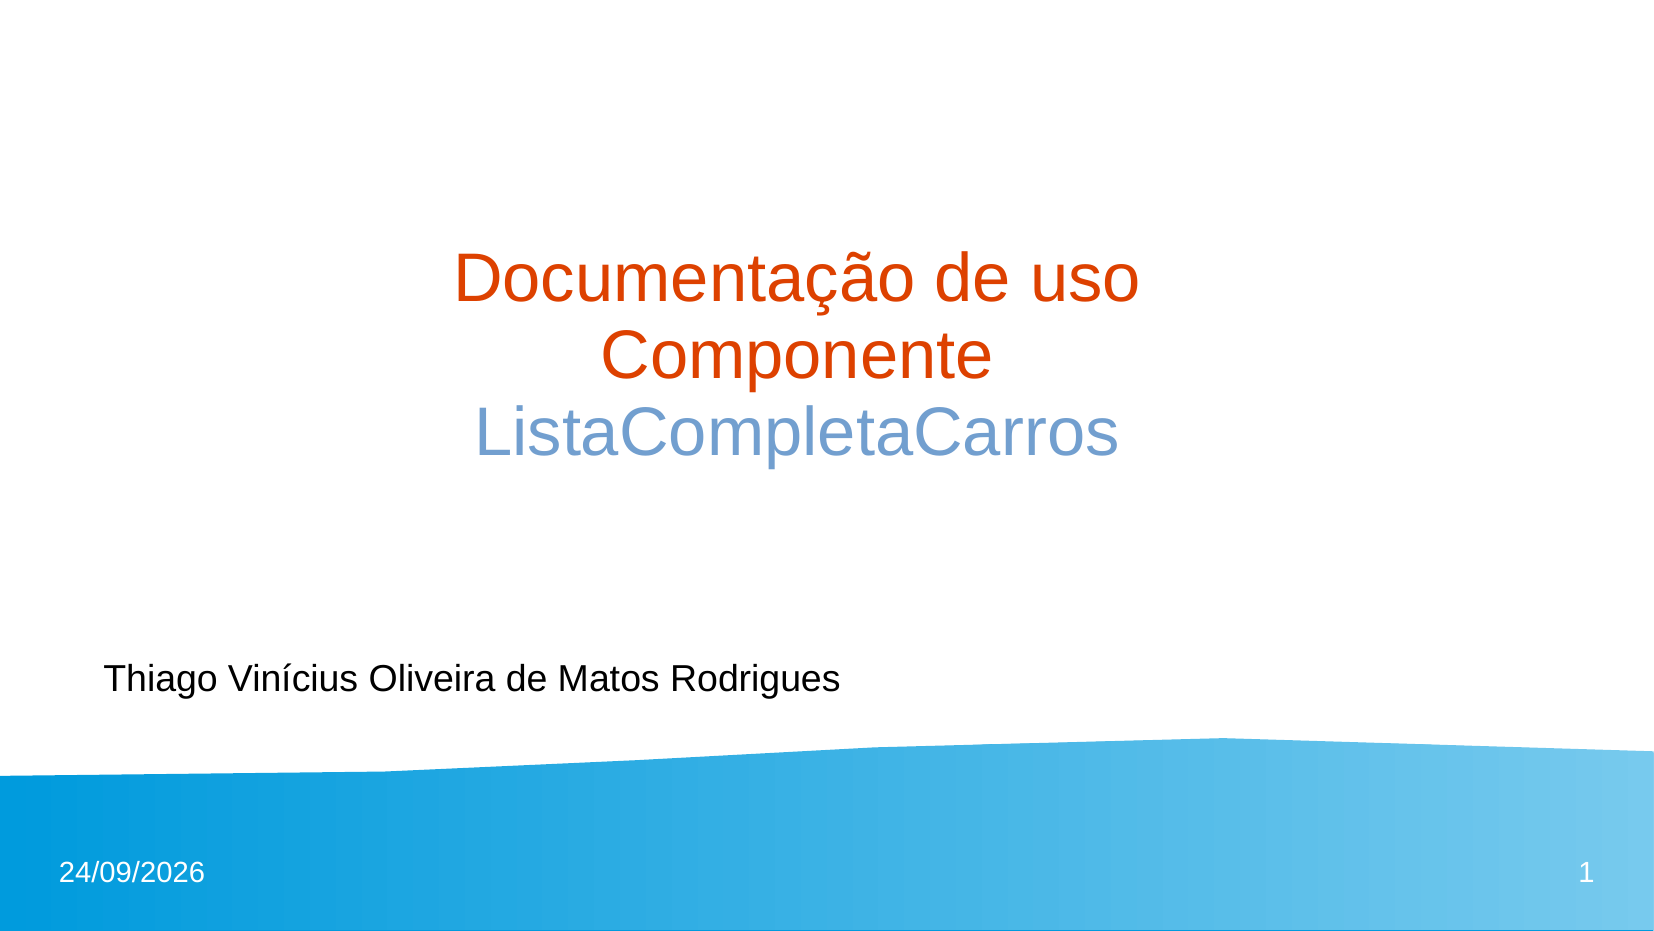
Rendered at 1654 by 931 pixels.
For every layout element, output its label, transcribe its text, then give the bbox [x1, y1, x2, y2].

title Documentação de uso Componente ListaCompletaCarros [59, 239, 1536, 470]
text_box Thiago Vinícius Oliveira de Matos Rodrigues [88, 649, 945, 707]
